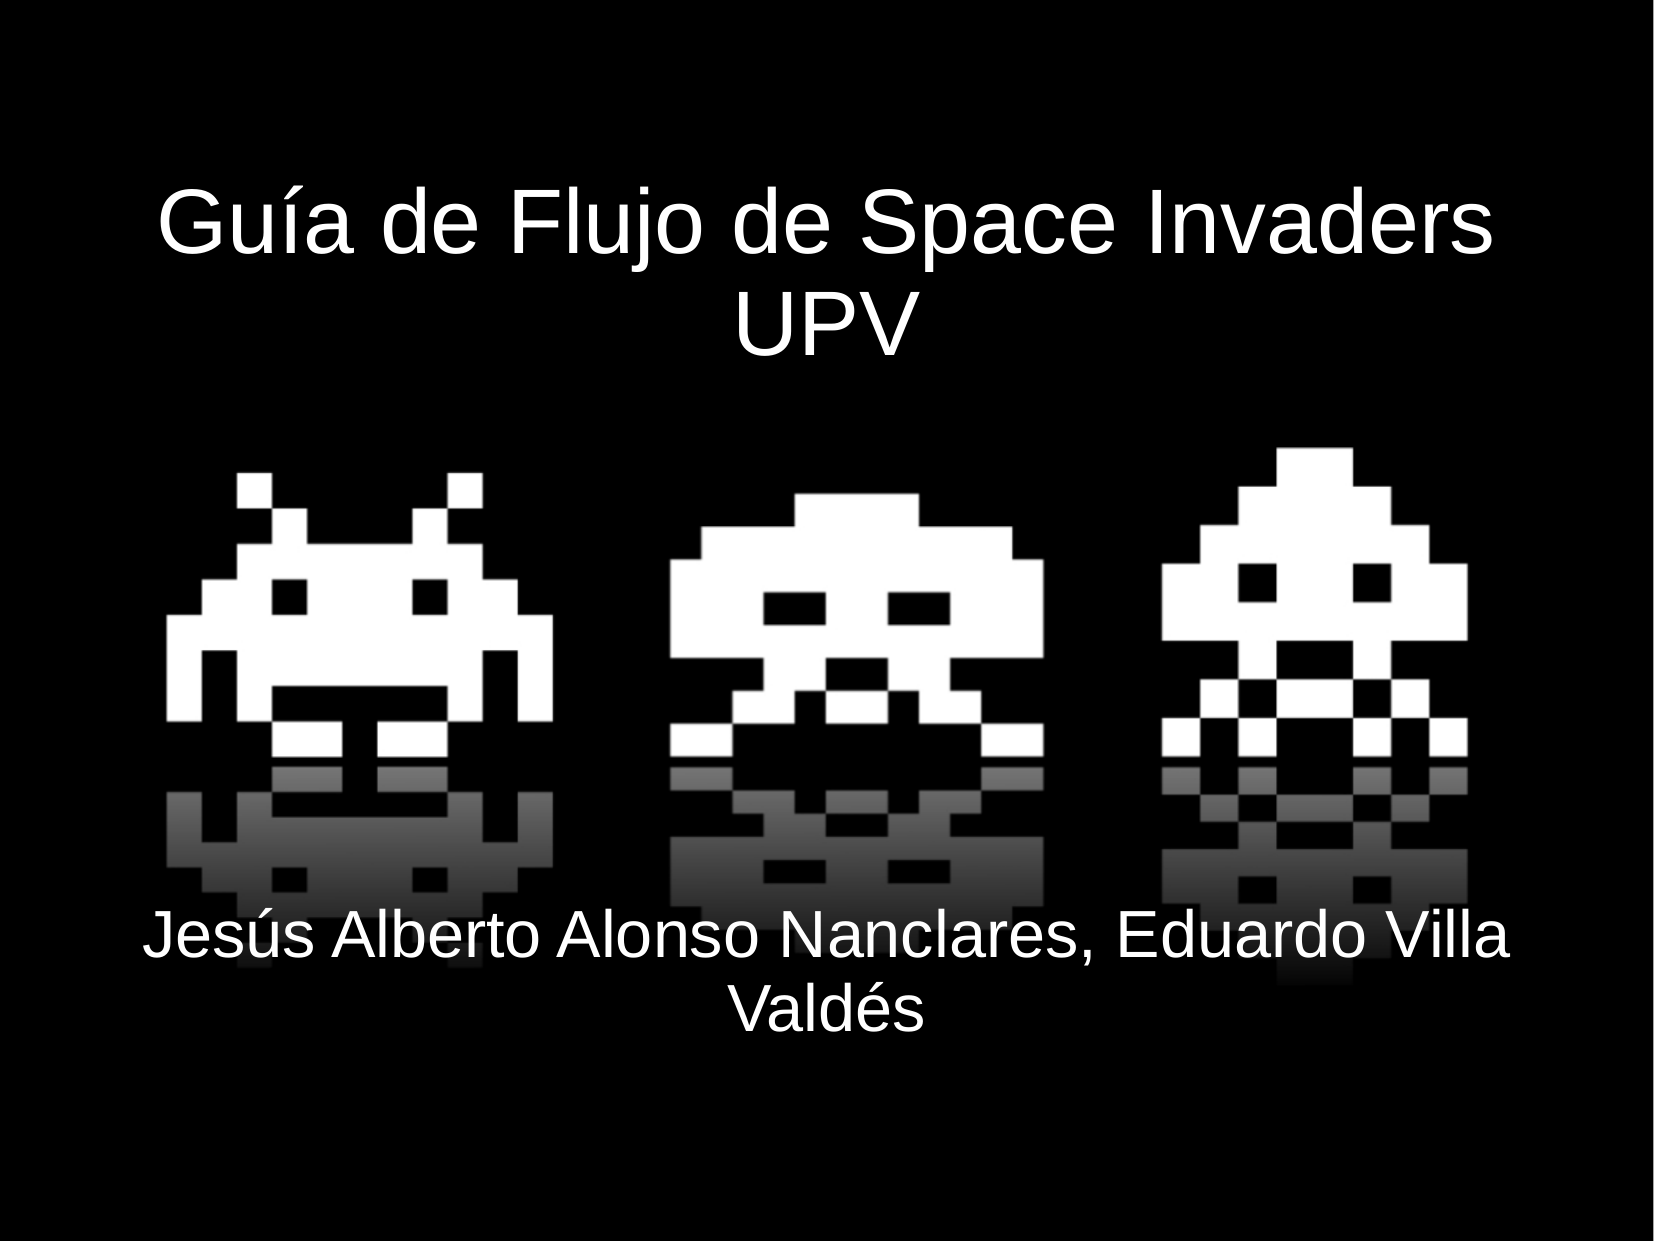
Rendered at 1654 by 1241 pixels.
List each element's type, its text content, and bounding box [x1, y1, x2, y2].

subtitle Jesús Alberto Alonso Nanclares, Eduardo Villa Valdés [82, 896, 1571, 1047]
picture [0, 0, 1654, 1241]
title Guía de Flujo de Space Invaders UPV [82, 49, 1571, 497]
